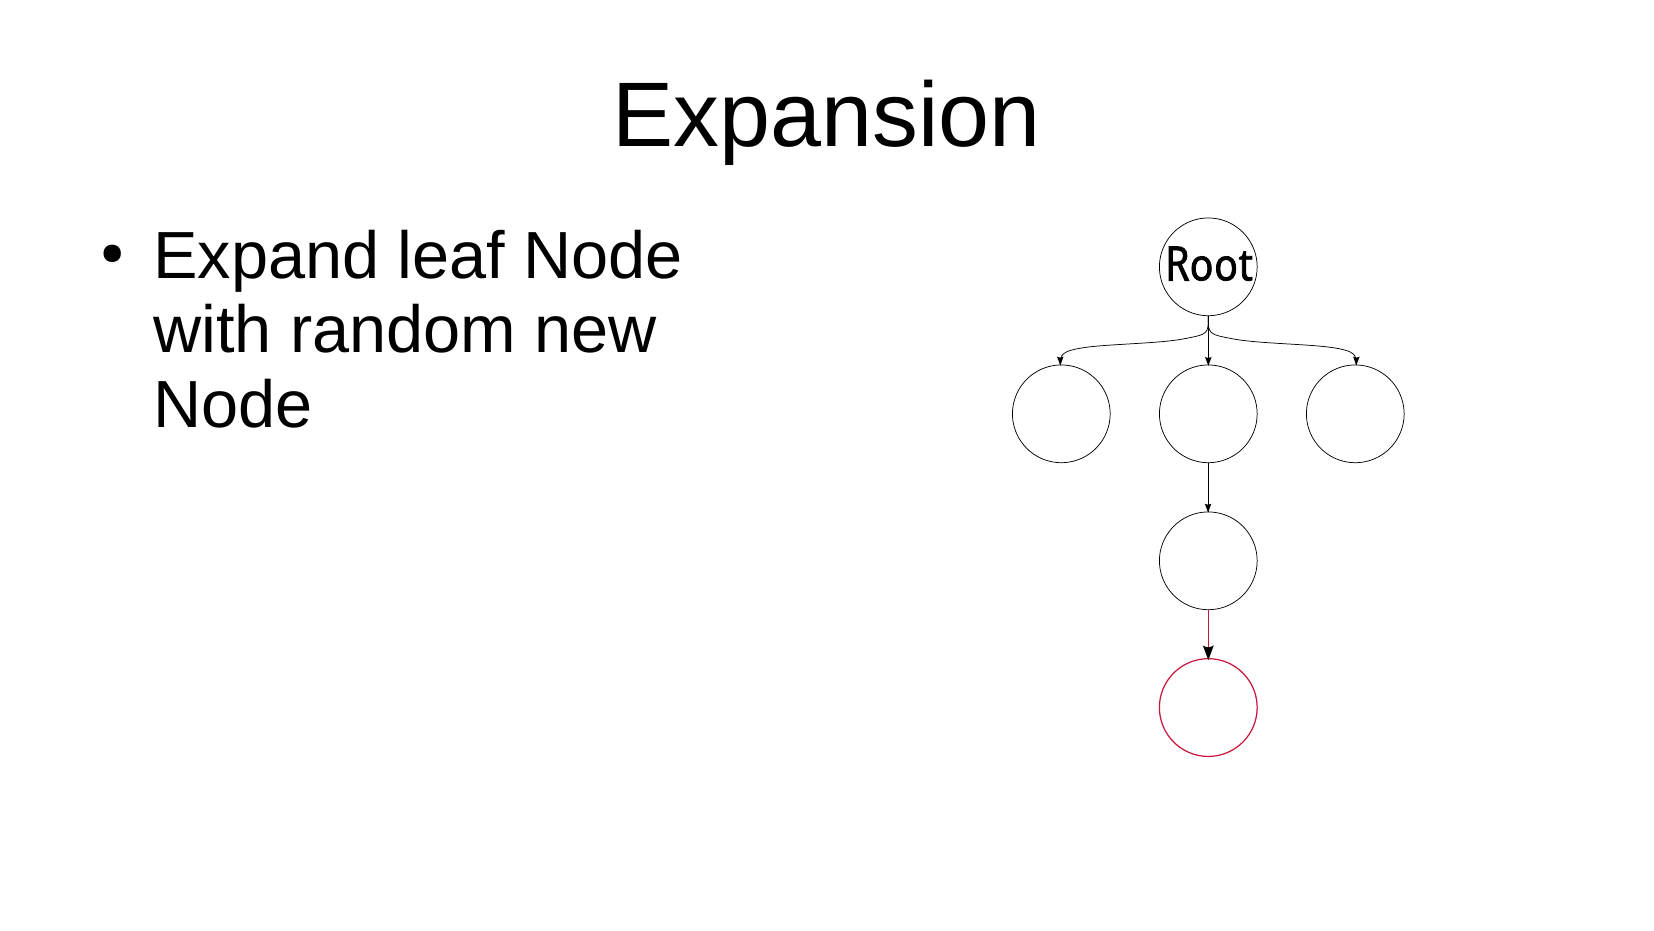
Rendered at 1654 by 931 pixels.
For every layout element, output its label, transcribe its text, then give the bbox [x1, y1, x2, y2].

list Expand leaf Node with random new Node [82, 217, 809, 758]
title Expansion [82, 37, 1571, 193]
picture [1011, 217, 1405, 758]
